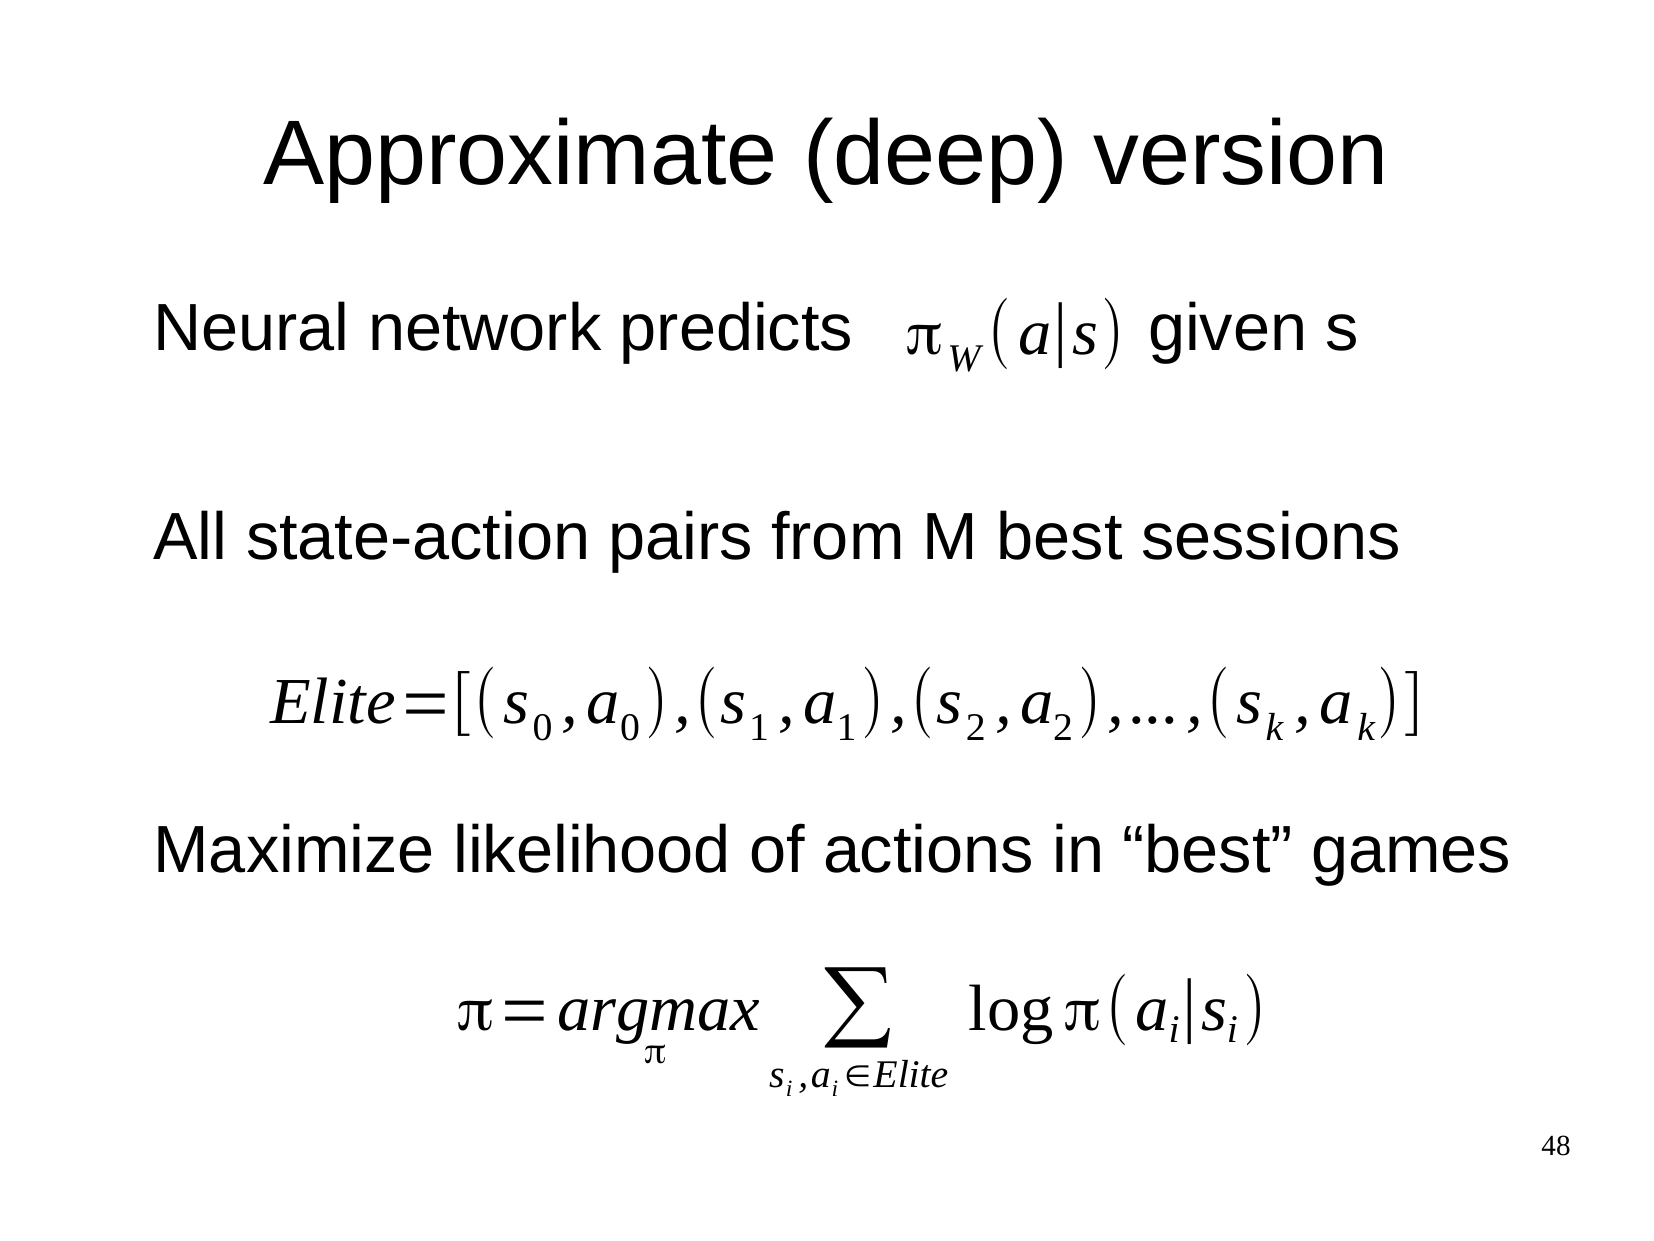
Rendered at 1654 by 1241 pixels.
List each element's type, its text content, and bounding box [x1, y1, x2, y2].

chart [889, 293, 1139, 379]
title Approximate (deep) version [82, 49, 1571, 257]
list Neural network predicts given s All state-action pairs from M best sessions Maximize likelihood of actions in “best” games [82, 290, 1571, 1010]
chart [440, 961, 1282, 1102]
chart [249, 662, 1439, 747]
